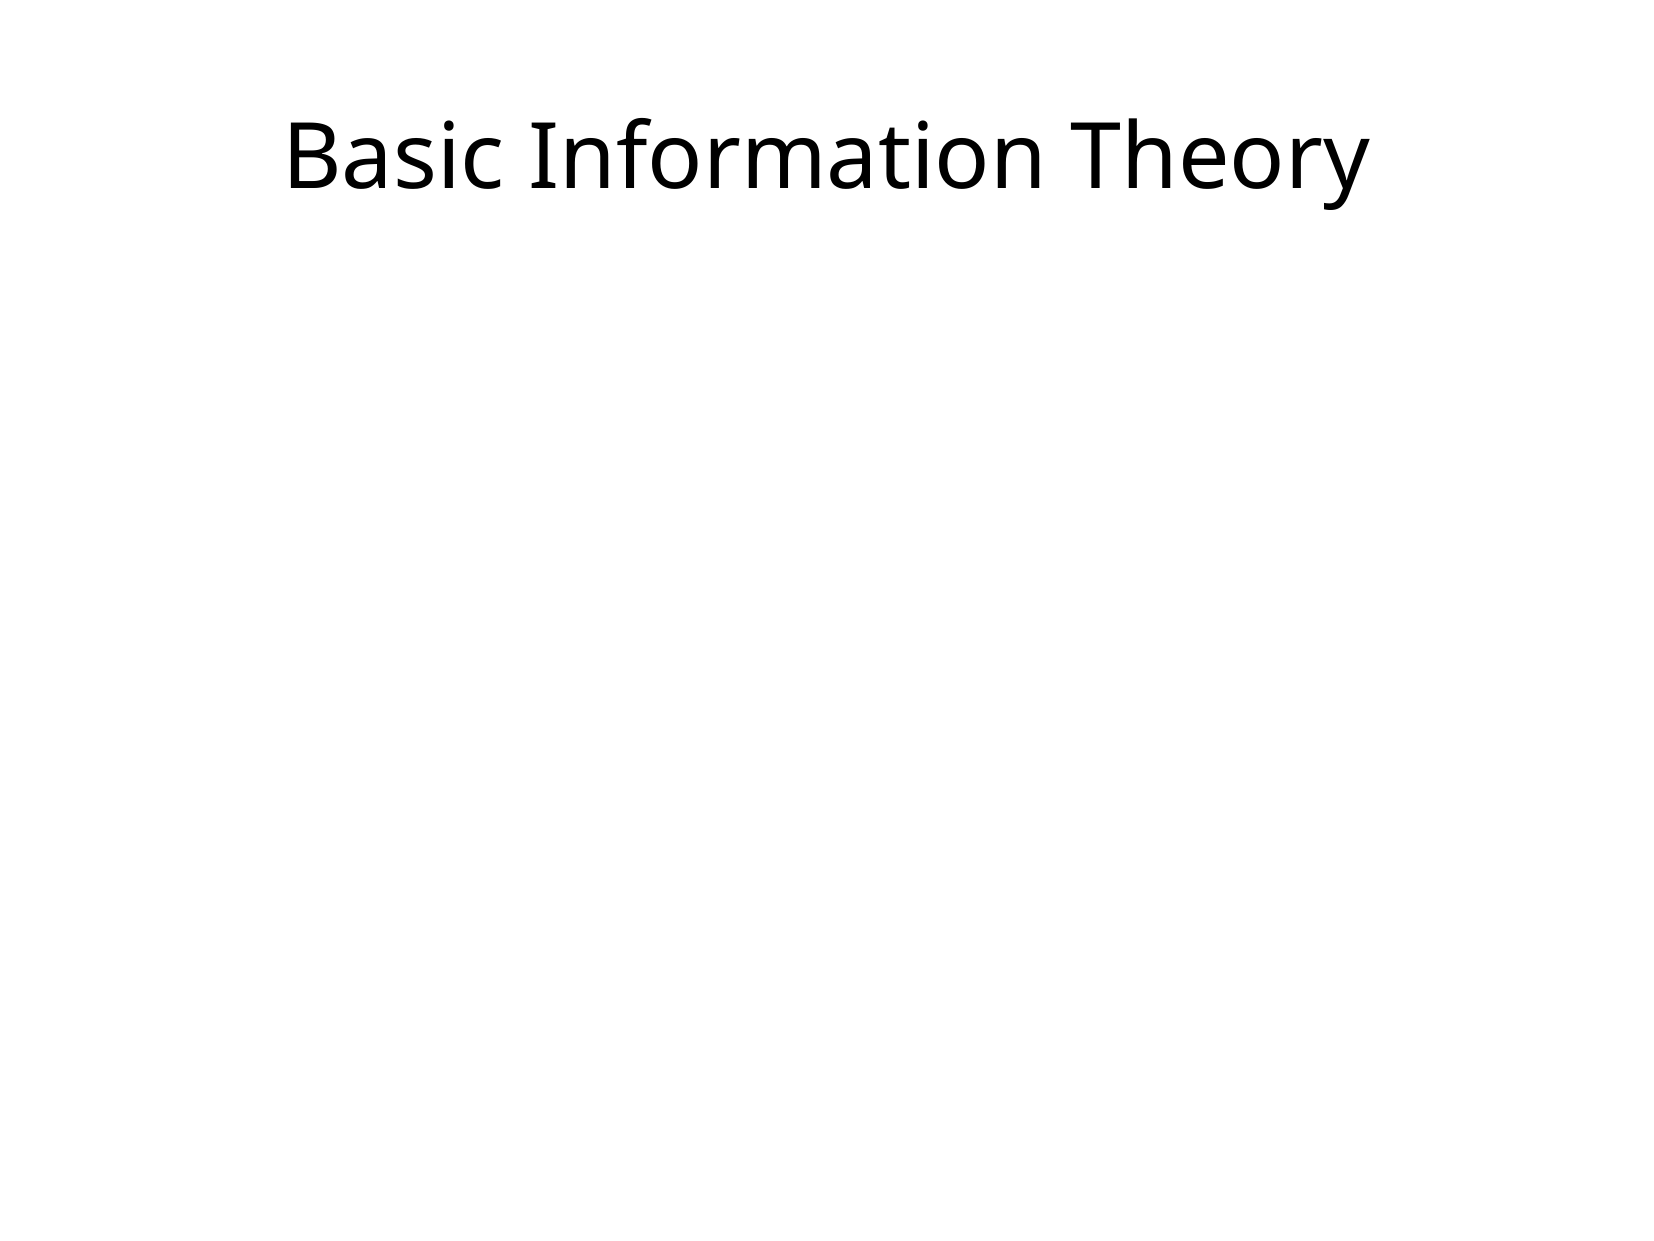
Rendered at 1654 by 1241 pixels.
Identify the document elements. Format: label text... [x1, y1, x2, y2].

title Basic Information Theory [82, 49, 1571, 257]
